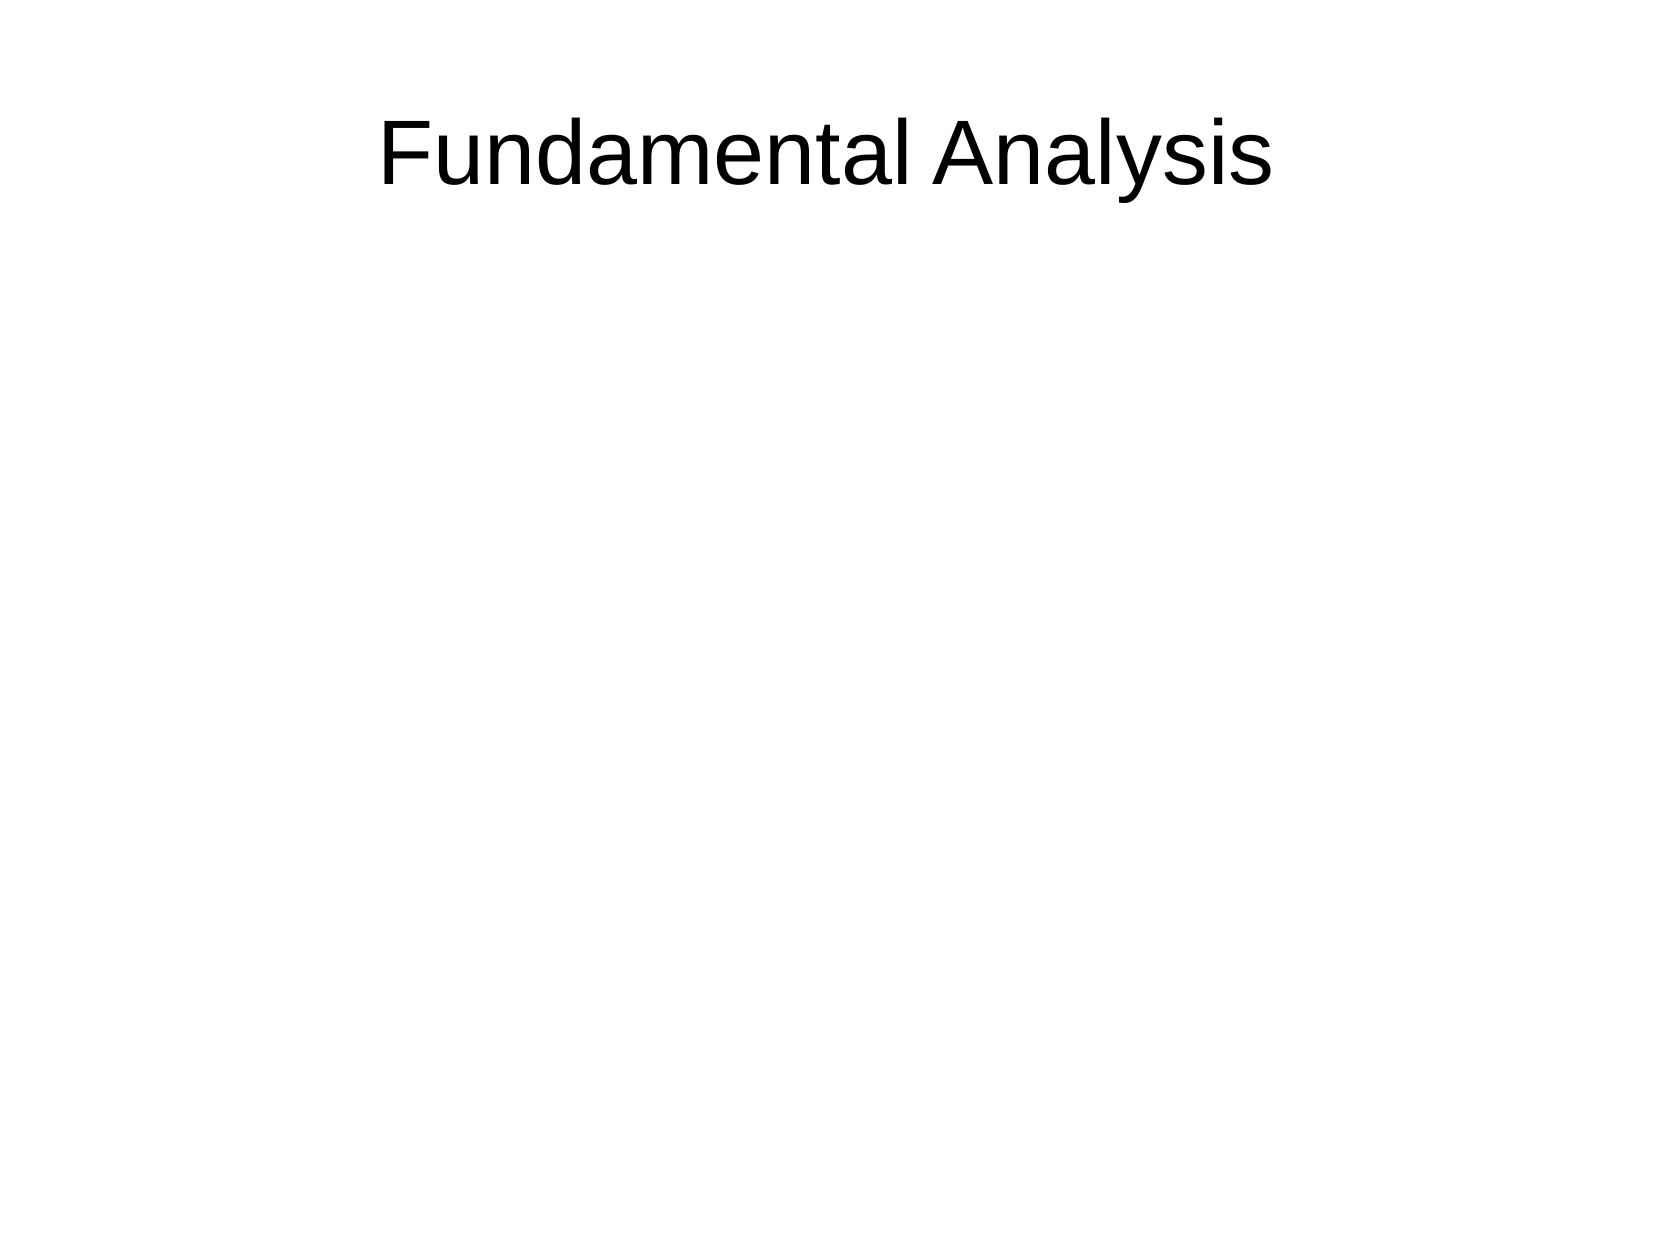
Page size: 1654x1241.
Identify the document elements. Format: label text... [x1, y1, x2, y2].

title Fundamental Analysis [82, 49, 1571, 257]
